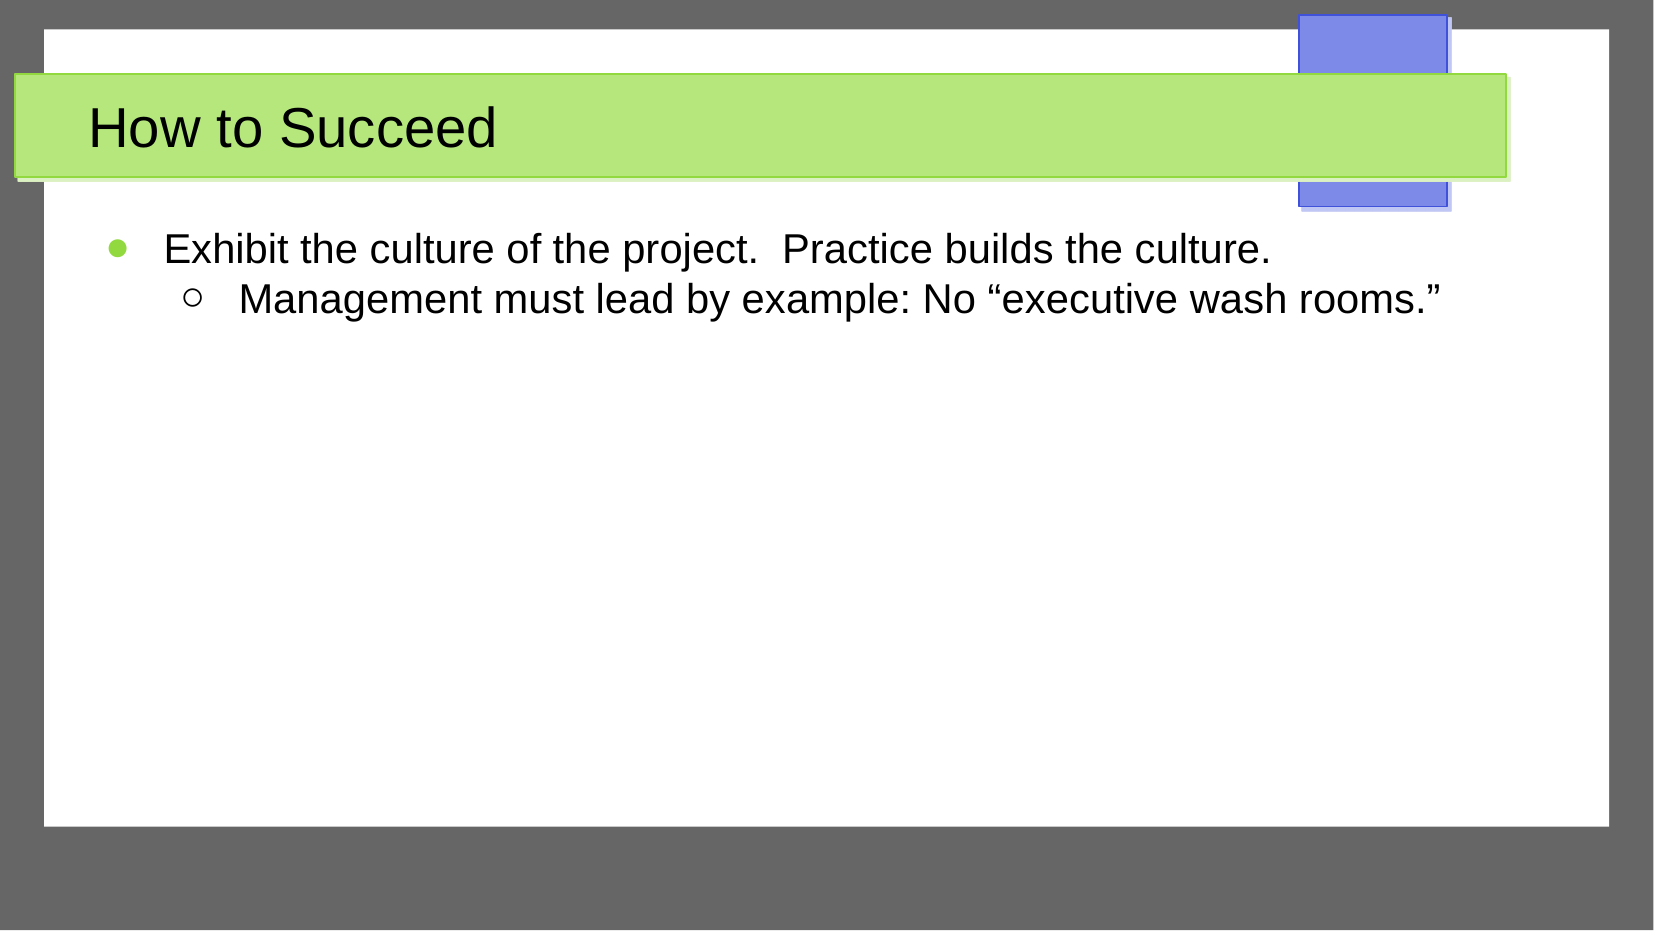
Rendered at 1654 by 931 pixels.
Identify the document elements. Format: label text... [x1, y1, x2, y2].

text_box Exhibit the culture of the project. Practice builds the culture. Management must lead by example: No “executive wash rooms.” [88, 221, 1565, 812]
text_box How to Succeed [88, 73, 1506, 178]
